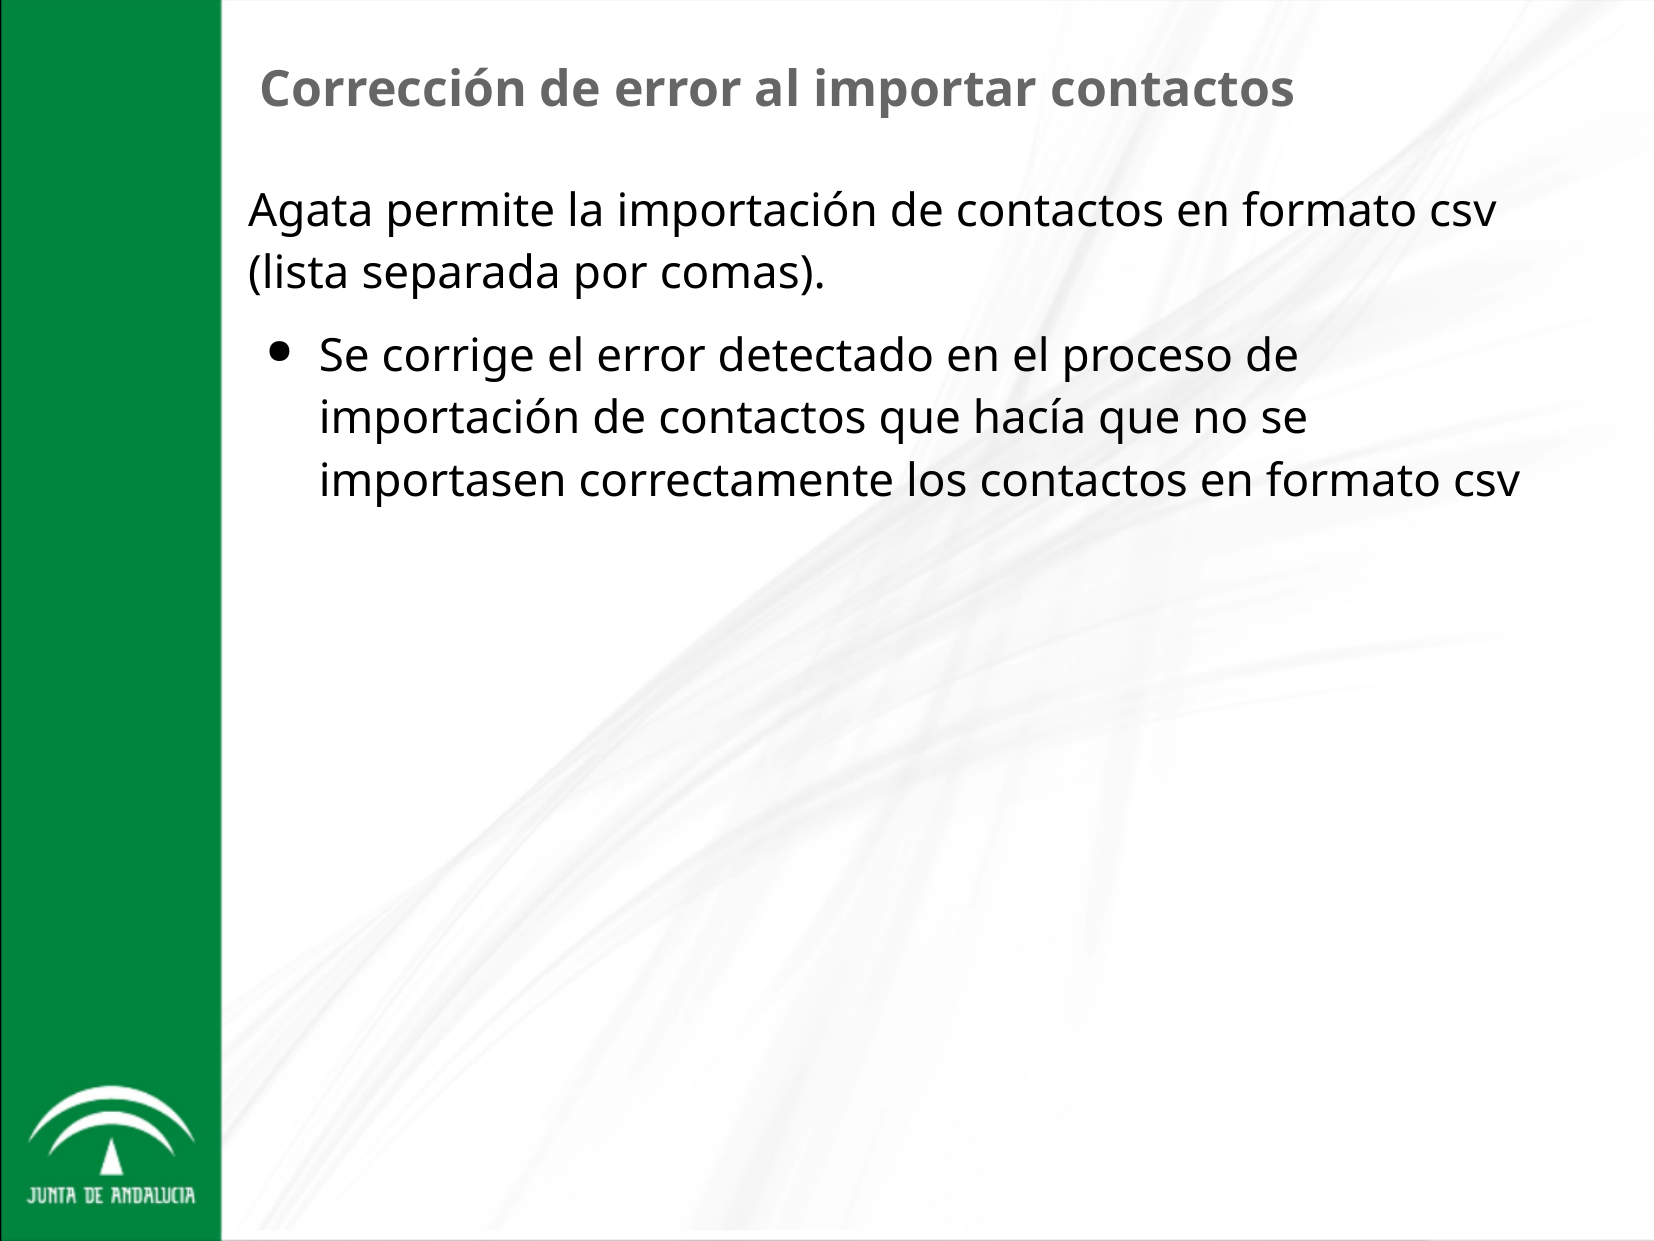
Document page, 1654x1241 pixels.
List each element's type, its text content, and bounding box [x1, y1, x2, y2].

picture [0, 0, 1654, 1241]
title Corrección de error al importar contactos [259, 45, 1577, 129]
list Agata permite la importación de contactos en formato csv (lista separada por comas). Se corrige el error detectado en el proceso de importación de contactos que hacía que no se importasen correctamente los contactos en formato csv [248, 177, 1565, 996]
